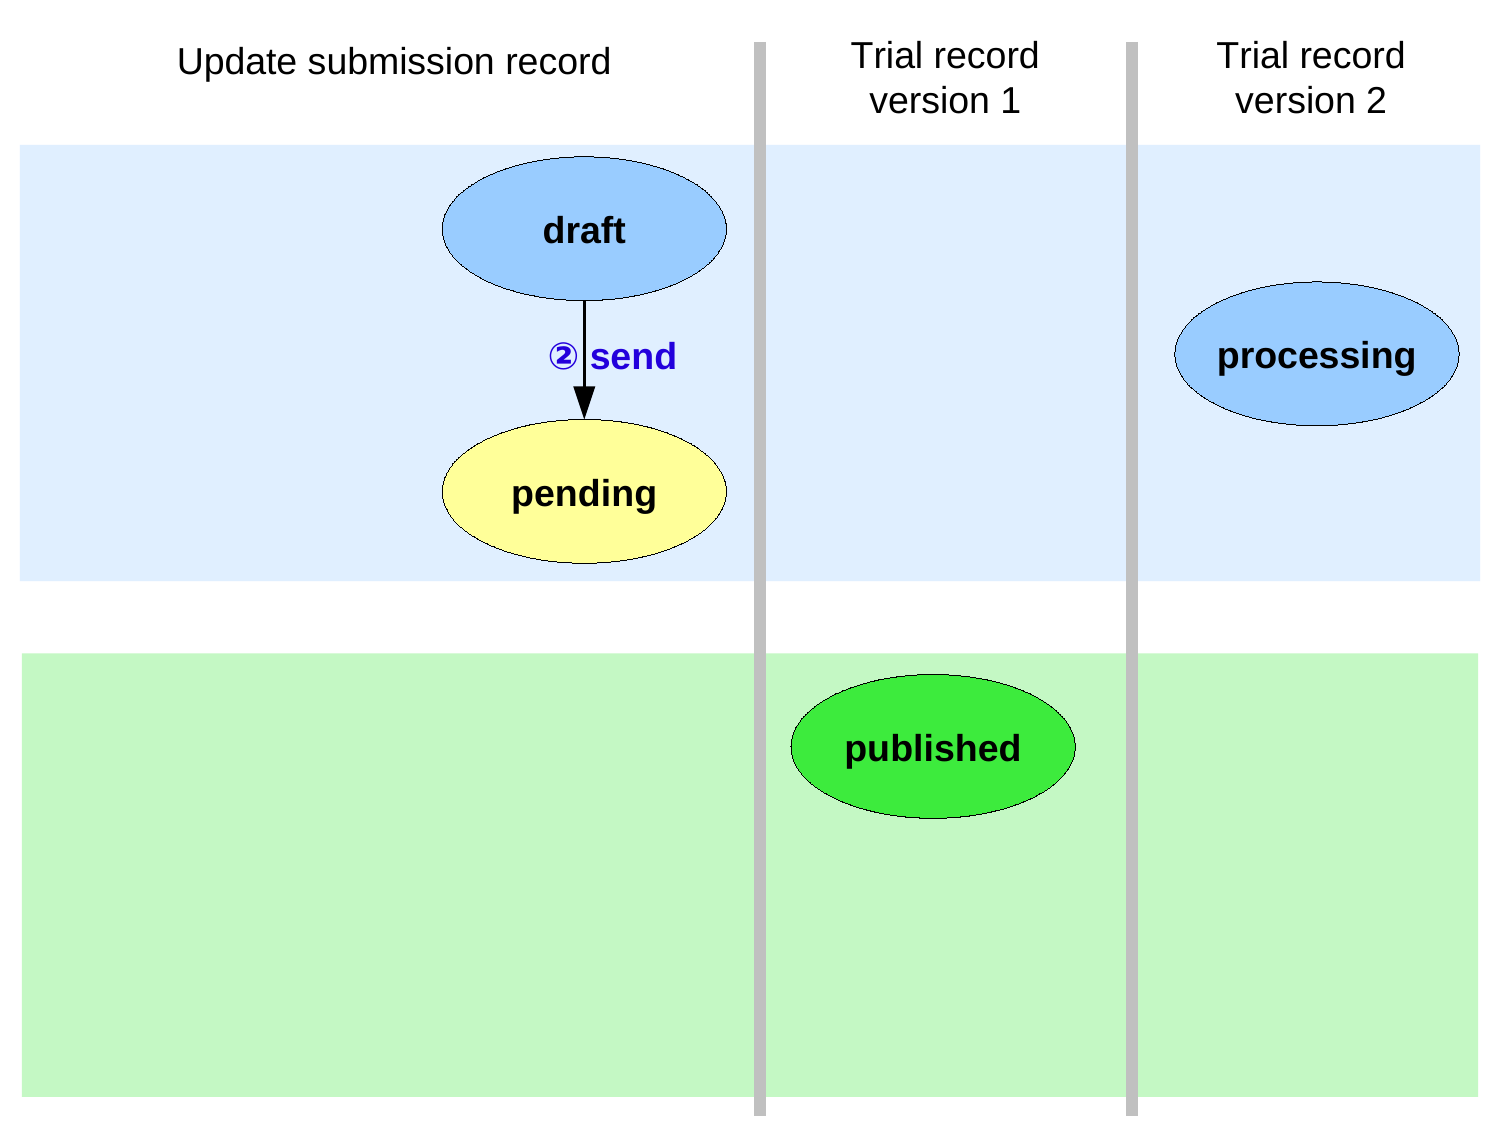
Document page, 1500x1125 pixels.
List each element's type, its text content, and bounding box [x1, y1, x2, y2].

picture [263, 1097, 1140, 1125]
picture [766, 582, 1126, 653]
text_box draft [442, 156, 727, 301]
text_box Trial record version 2 [1201, 23, 1422, 129]
text_box pending [442, 419, 727, 564]
text_box [21, 653, 754, 1097]
text_box Trial record version 1 [835, 23, 1065, 174]
picture [1138, 268, 1500, 857]
text_box ② send [532, 324, 693, 385]
text_box published [790, 674, 1076, 819]
text_box [1138, 144, 1481, 582]
text_box [19, 144, 754, 582]
text_box [766, 144, 1126, 582]
text_box processing [1174, 281, 1460, 426]
picture [0, 268, 754, 1087]
text_box [766, 653, 1126, 1097]
text_box Update submission record [162, 29, 627, 90]
text_box [1138, 653, 1479, 1097]
